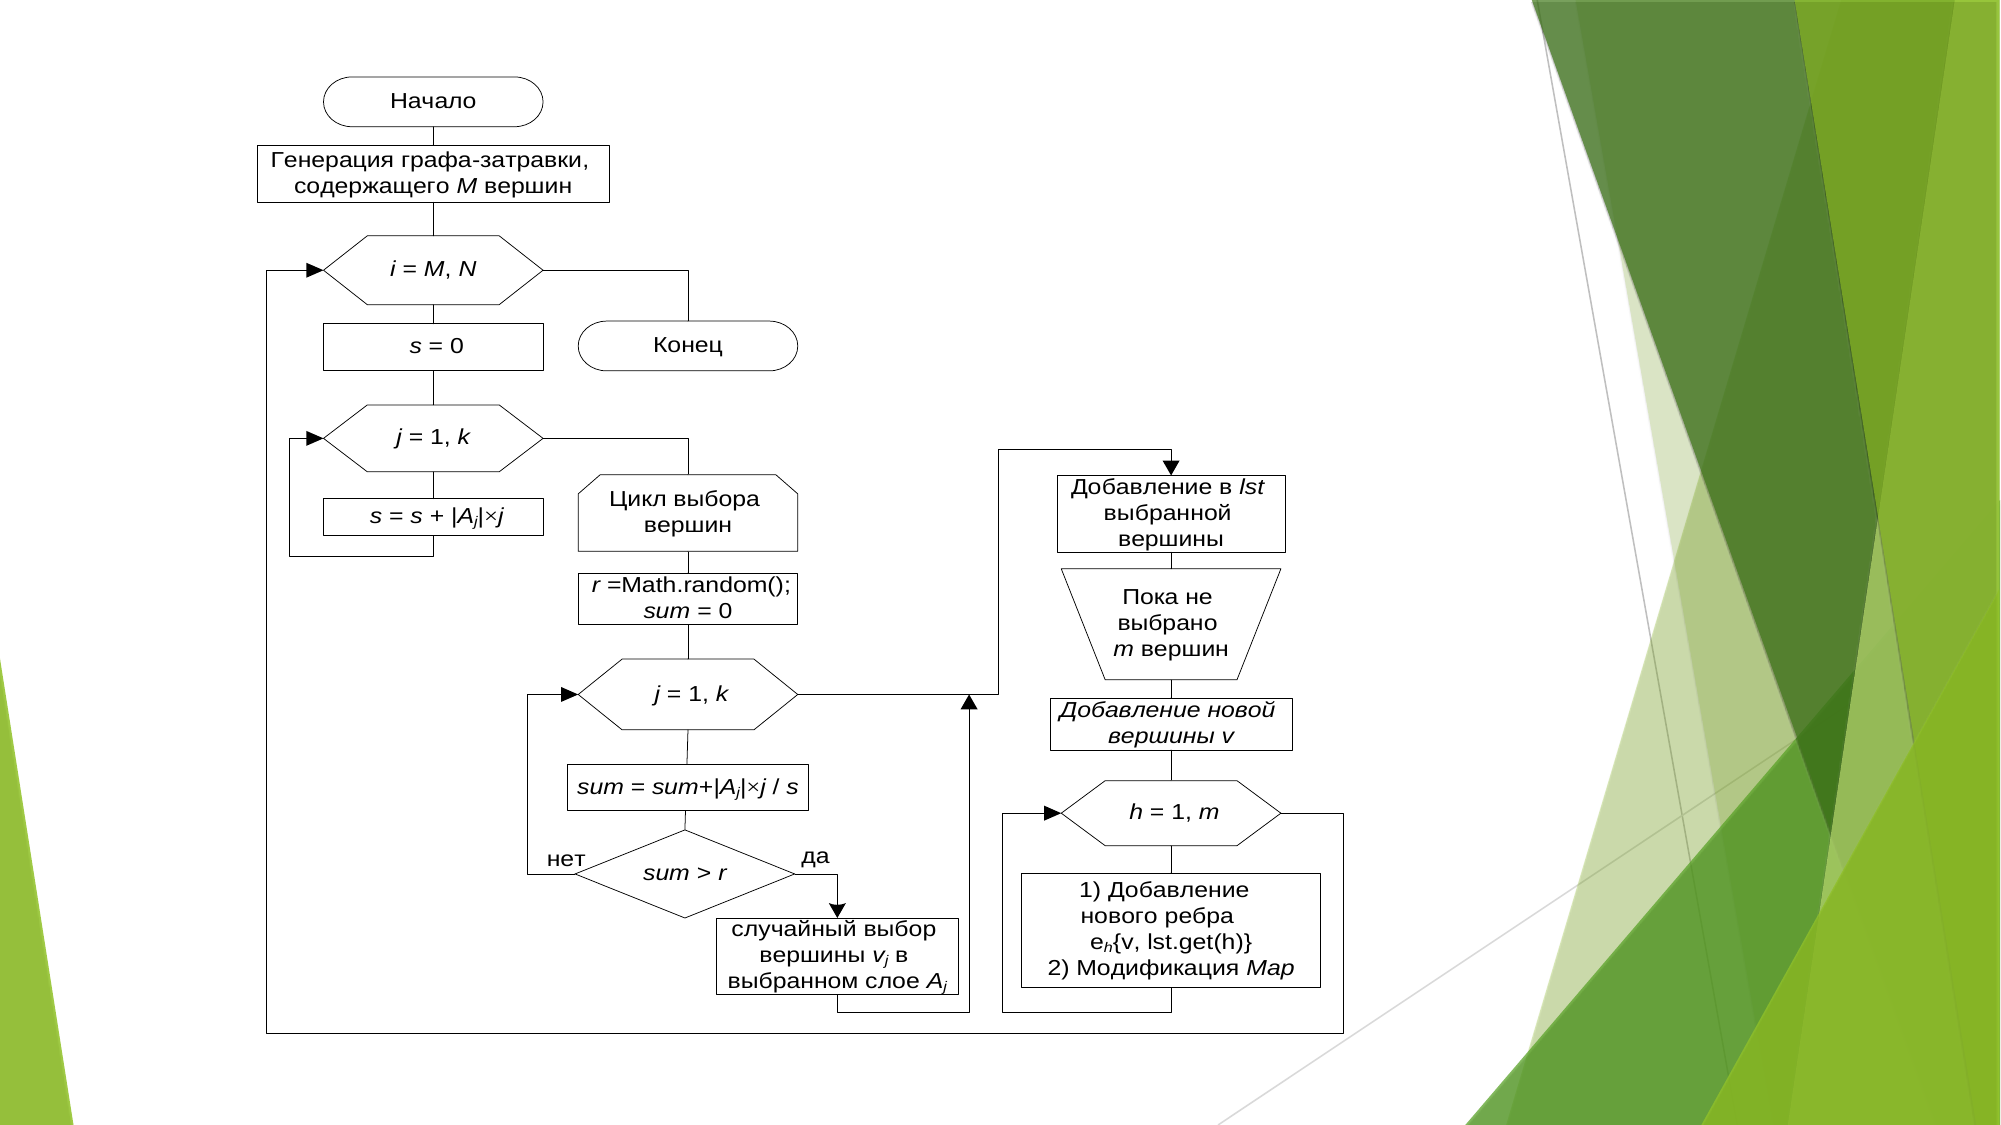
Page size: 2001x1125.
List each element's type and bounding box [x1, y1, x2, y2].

picture [243, 73, 1367, 1061]
